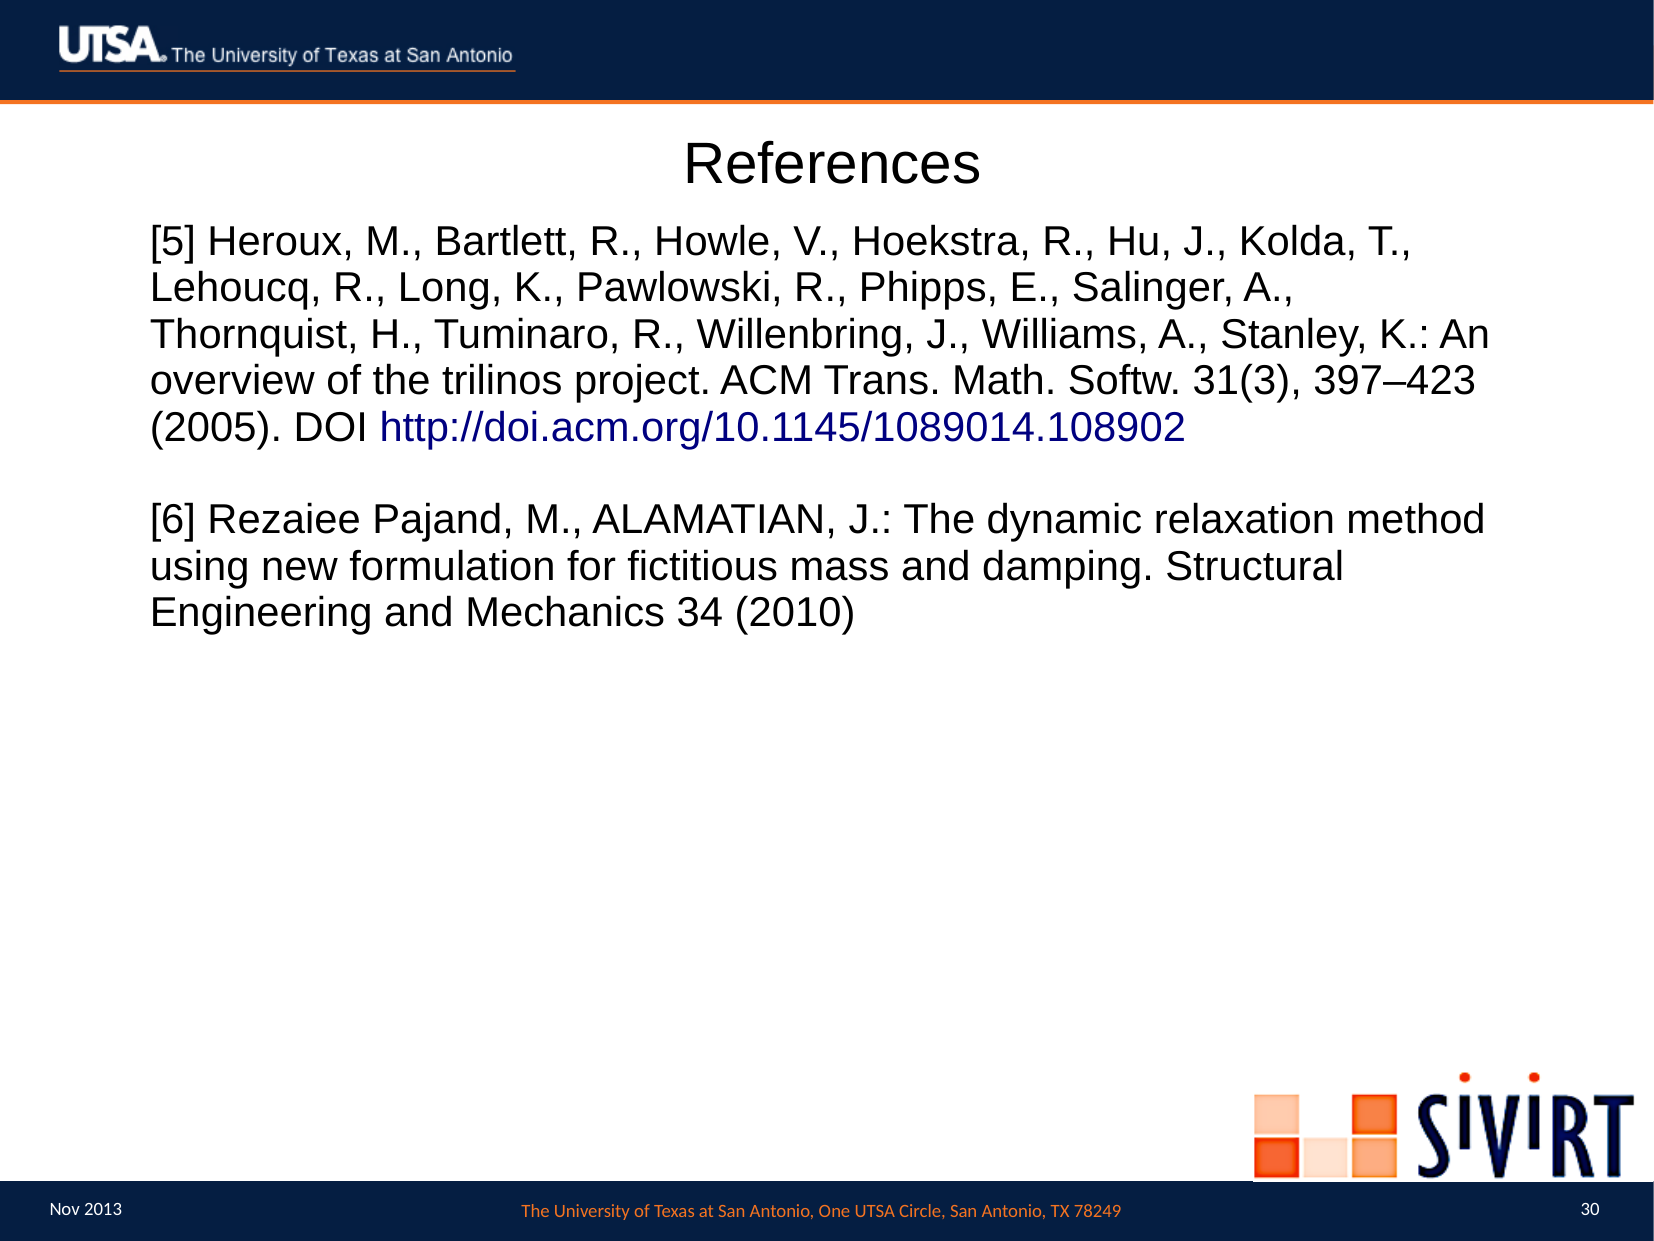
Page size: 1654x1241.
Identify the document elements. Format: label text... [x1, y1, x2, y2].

picture [1516, 1064, 1654, 1182]
title References [51, 30, 1614, 296]
picture [0, 0, 1654, 100]
text_box [5] Heroux, M., Bartlett, R., Howle, V., Hoekstra, R., Hu, J., Kolda, T., Lehoucq, R., Long, K., Pawlowski, R., Phipps, E., Salinger, A., Thornquist, H., Tuminaro, R., Willenbring, J., Williams, A., Stanley, K.: An overview of the trilinos project. ACM Trans. Math. Softw. 31(3), 397–423 (2005). DOI http://doi.acm.org/10.1145/1089014.108902 [6] Rezaiee Pajand, M., ALAMATIAN, J.: The dynamic relaxation method using new formulation for fictitious mass and damping. Structural Engineering and Mechanics 34 (2010) [135, 210, 1516, 1241]
